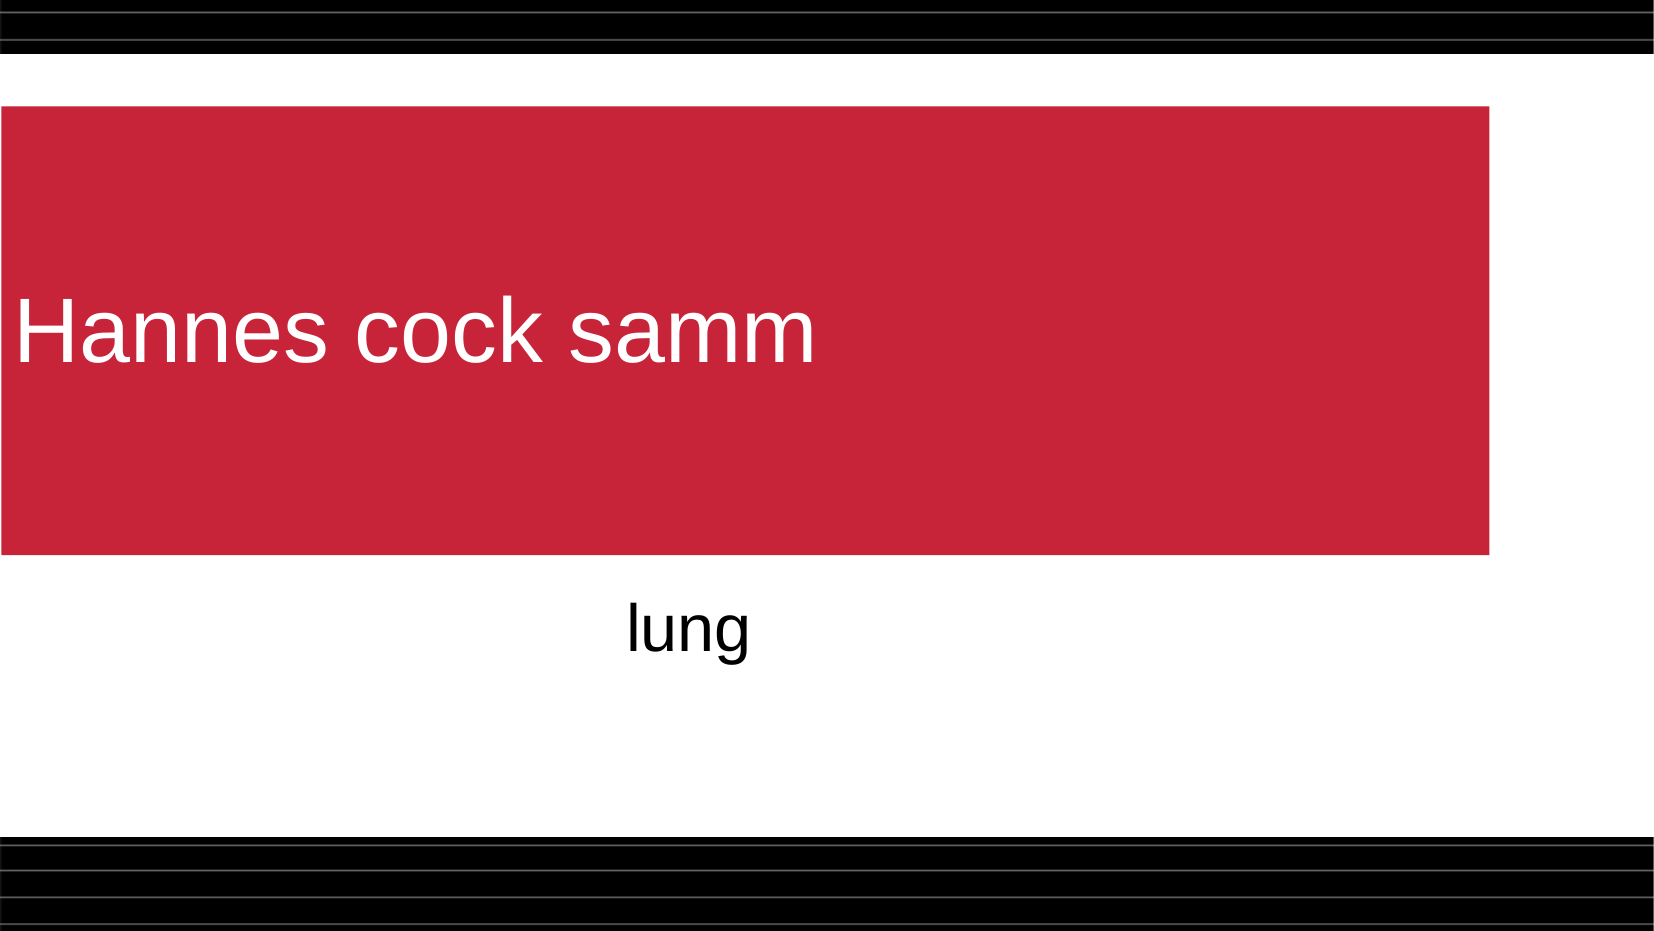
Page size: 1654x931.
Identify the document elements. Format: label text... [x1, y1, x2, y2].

picture [0, 0, 1654, 54]
title Hannes cock samm [1, 106, 1490, 556]
picture [0, 837, 1654, 931]
subtitle lung [625, 590, 1489, 804]
